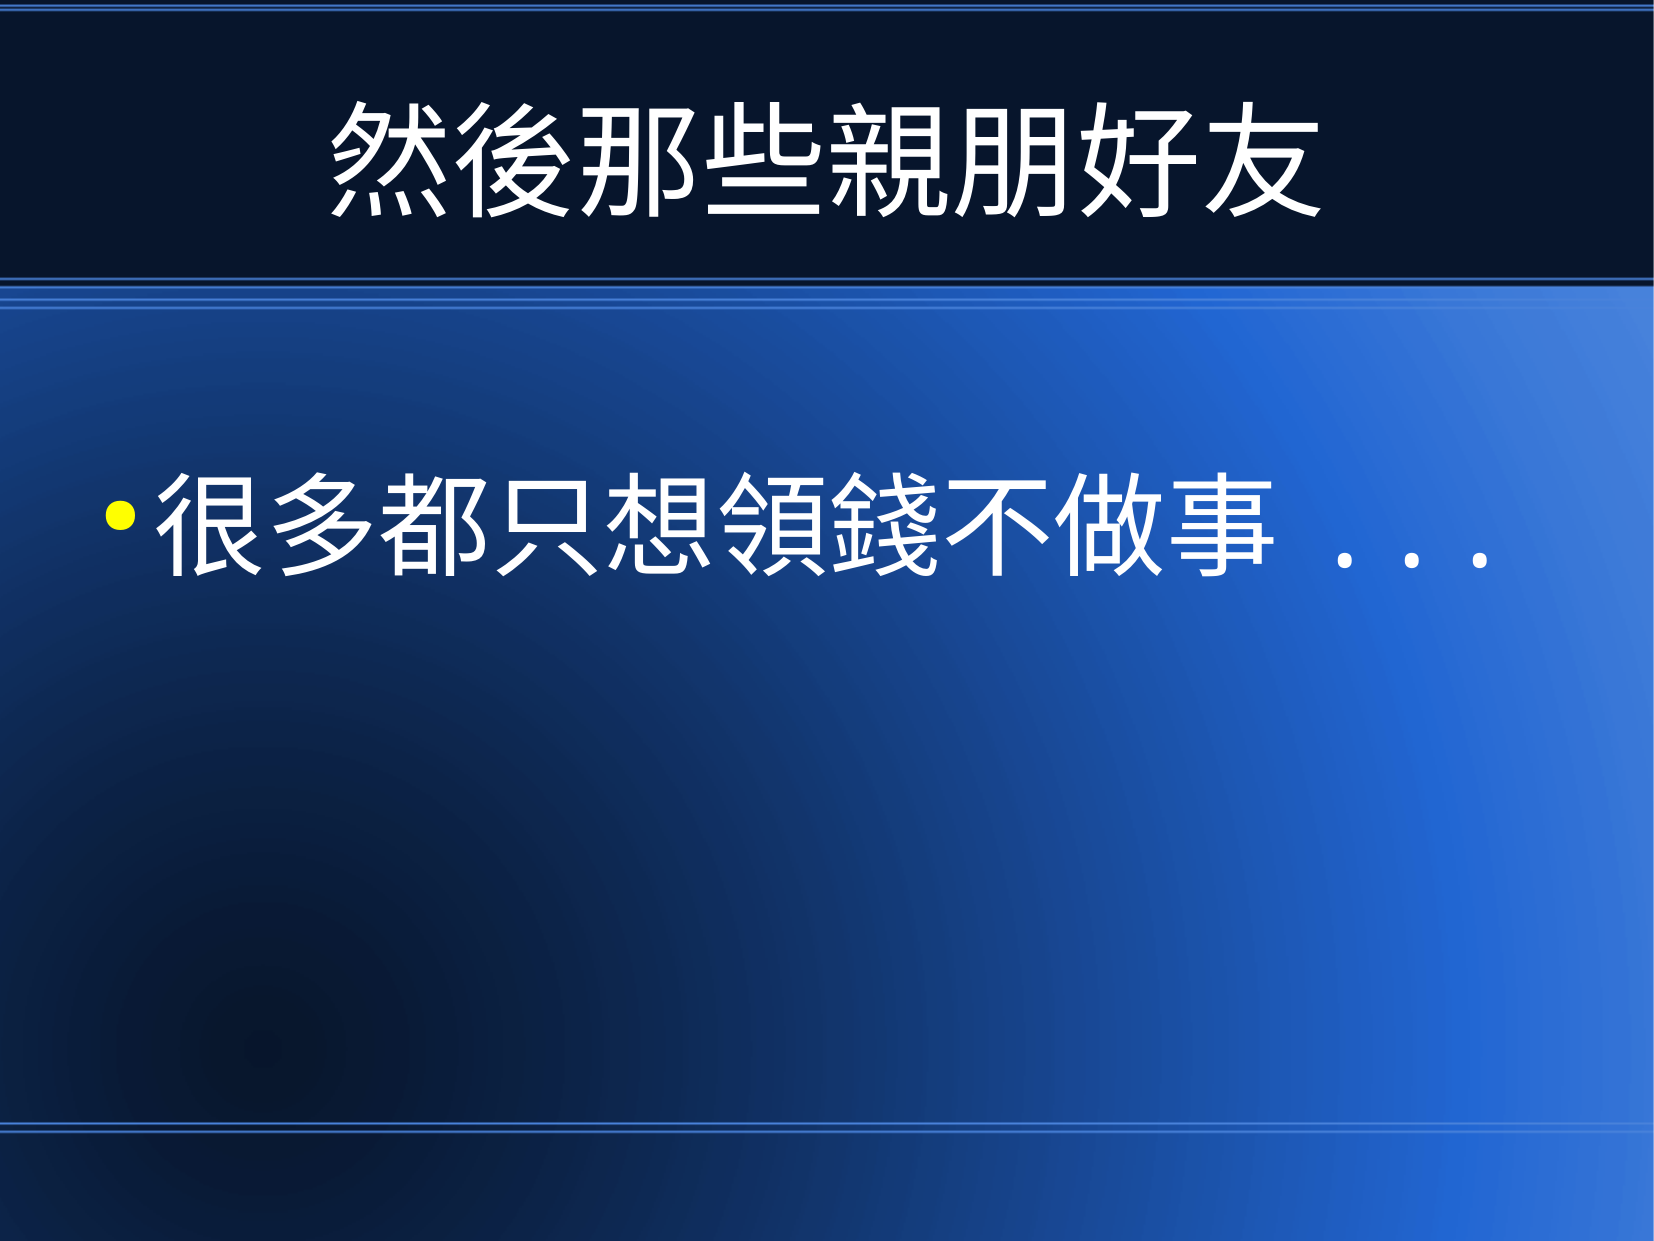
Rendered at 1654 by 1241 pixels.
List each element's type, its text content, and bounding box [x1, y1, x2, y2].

picture [0, 0, 1654, 1241]
title 然後那些親朋好友 [82, 49, 1571, 257]
list 很多都只想領錢不做事... [82, 355, 1571, 1241]
